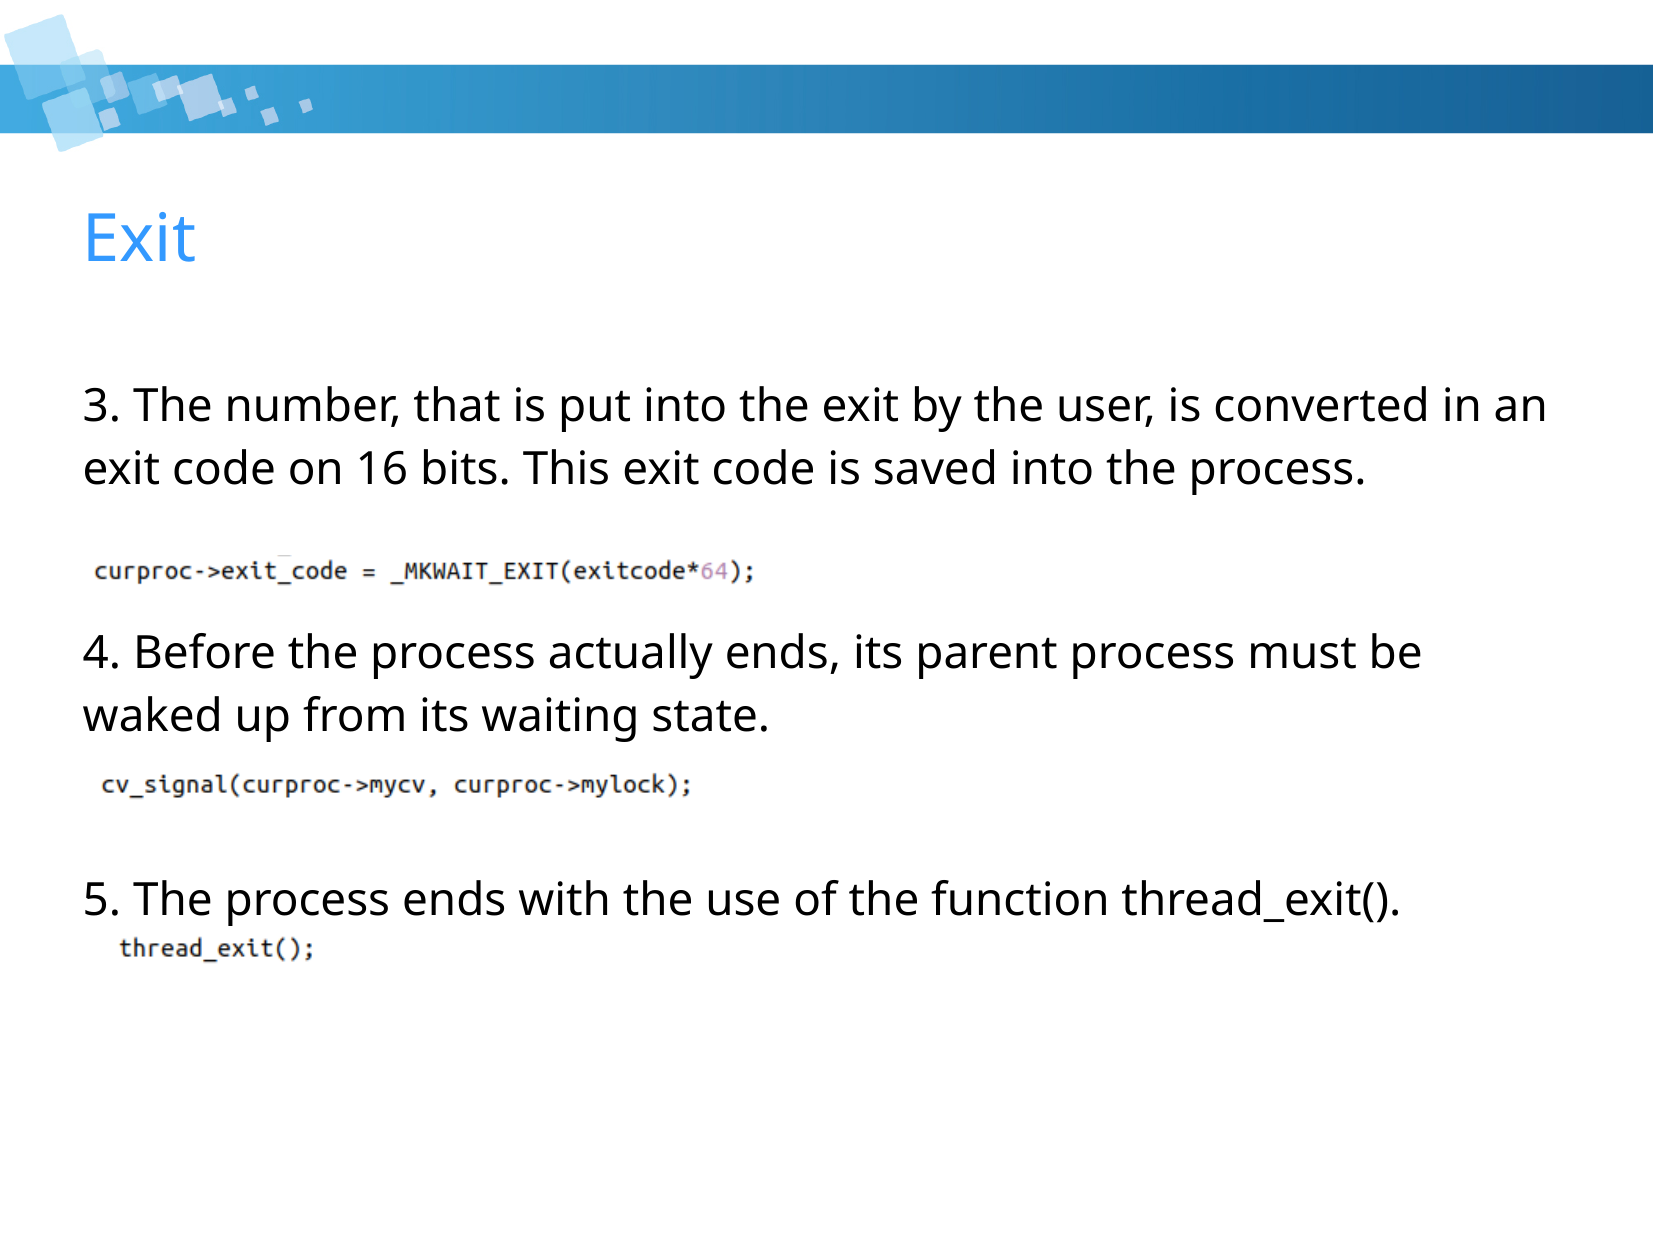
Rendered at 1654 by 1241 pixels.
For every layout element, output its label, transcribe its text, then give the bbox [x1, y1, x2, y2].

title Exit [82, 132, 1571, 340]
picture [0, 0, 1653, 1238]
list 3. The number, that is put into the exit by the user, is converted in an exit code on 16 bits. This exit code is saved into the process. 4. Before the process actually ends, its parent process must be waked up from its waiting state. 5. The process ends with the use of the function thread_exit(). [82, 372, 1571, 1093]
